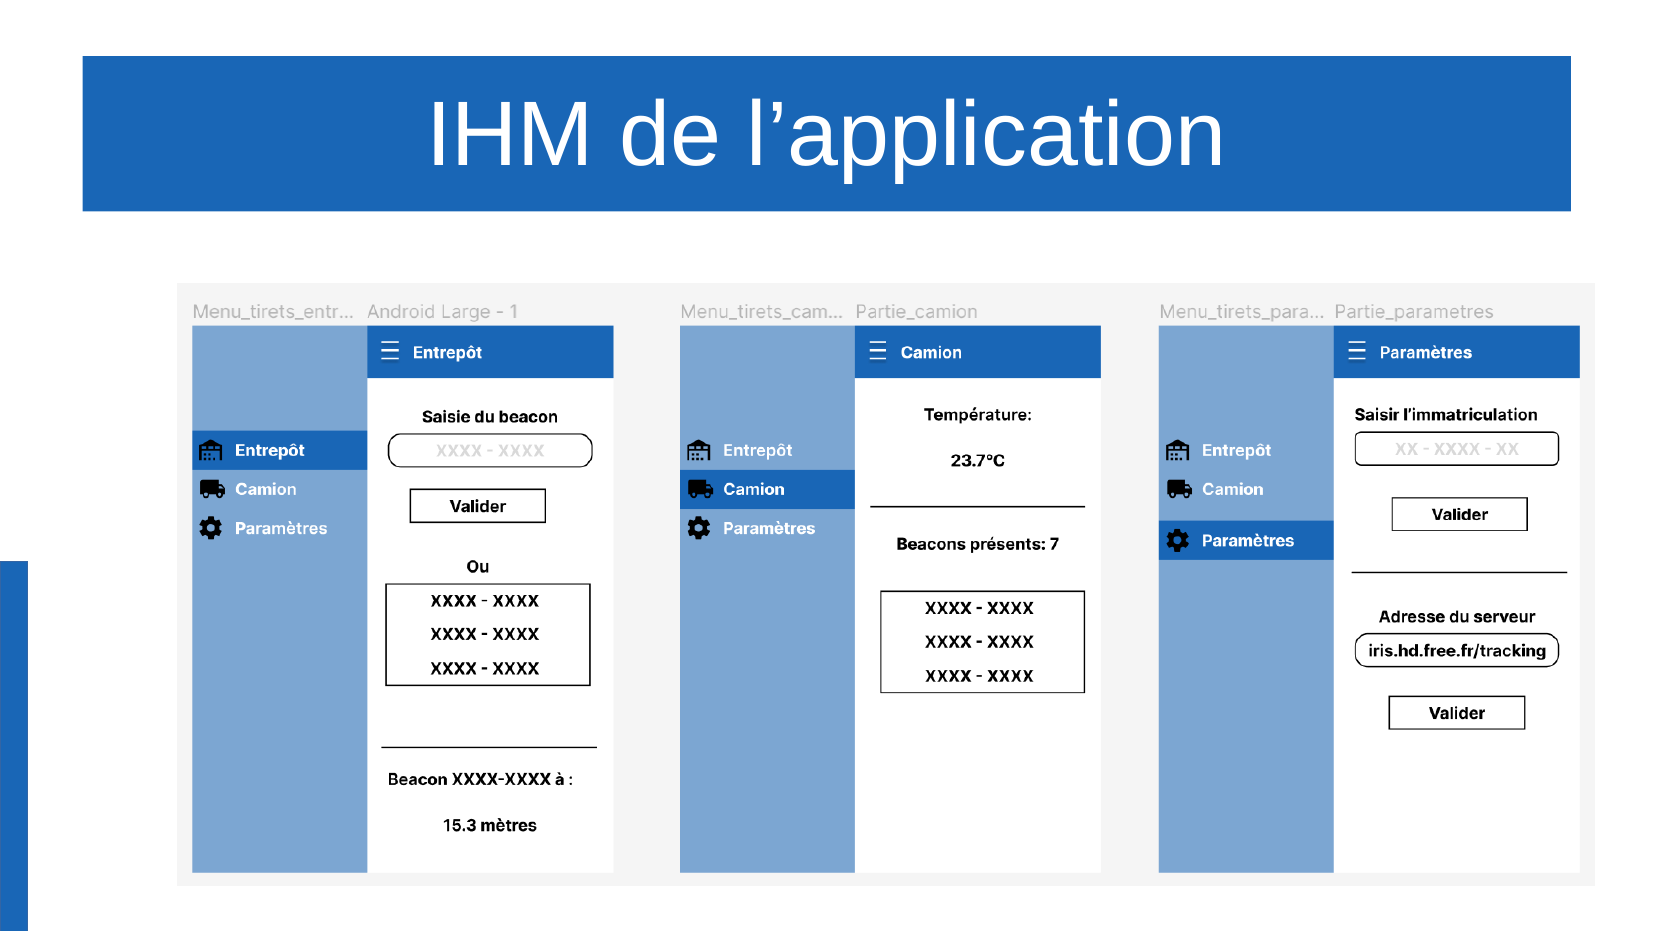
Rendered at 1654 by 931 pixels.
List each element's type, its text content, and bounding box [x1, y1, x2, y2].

text_box [0, 561, 28, 931]
picture [177, 283, 1595, 886]
title IHM de l’application [82, 56, 1571, 212]
